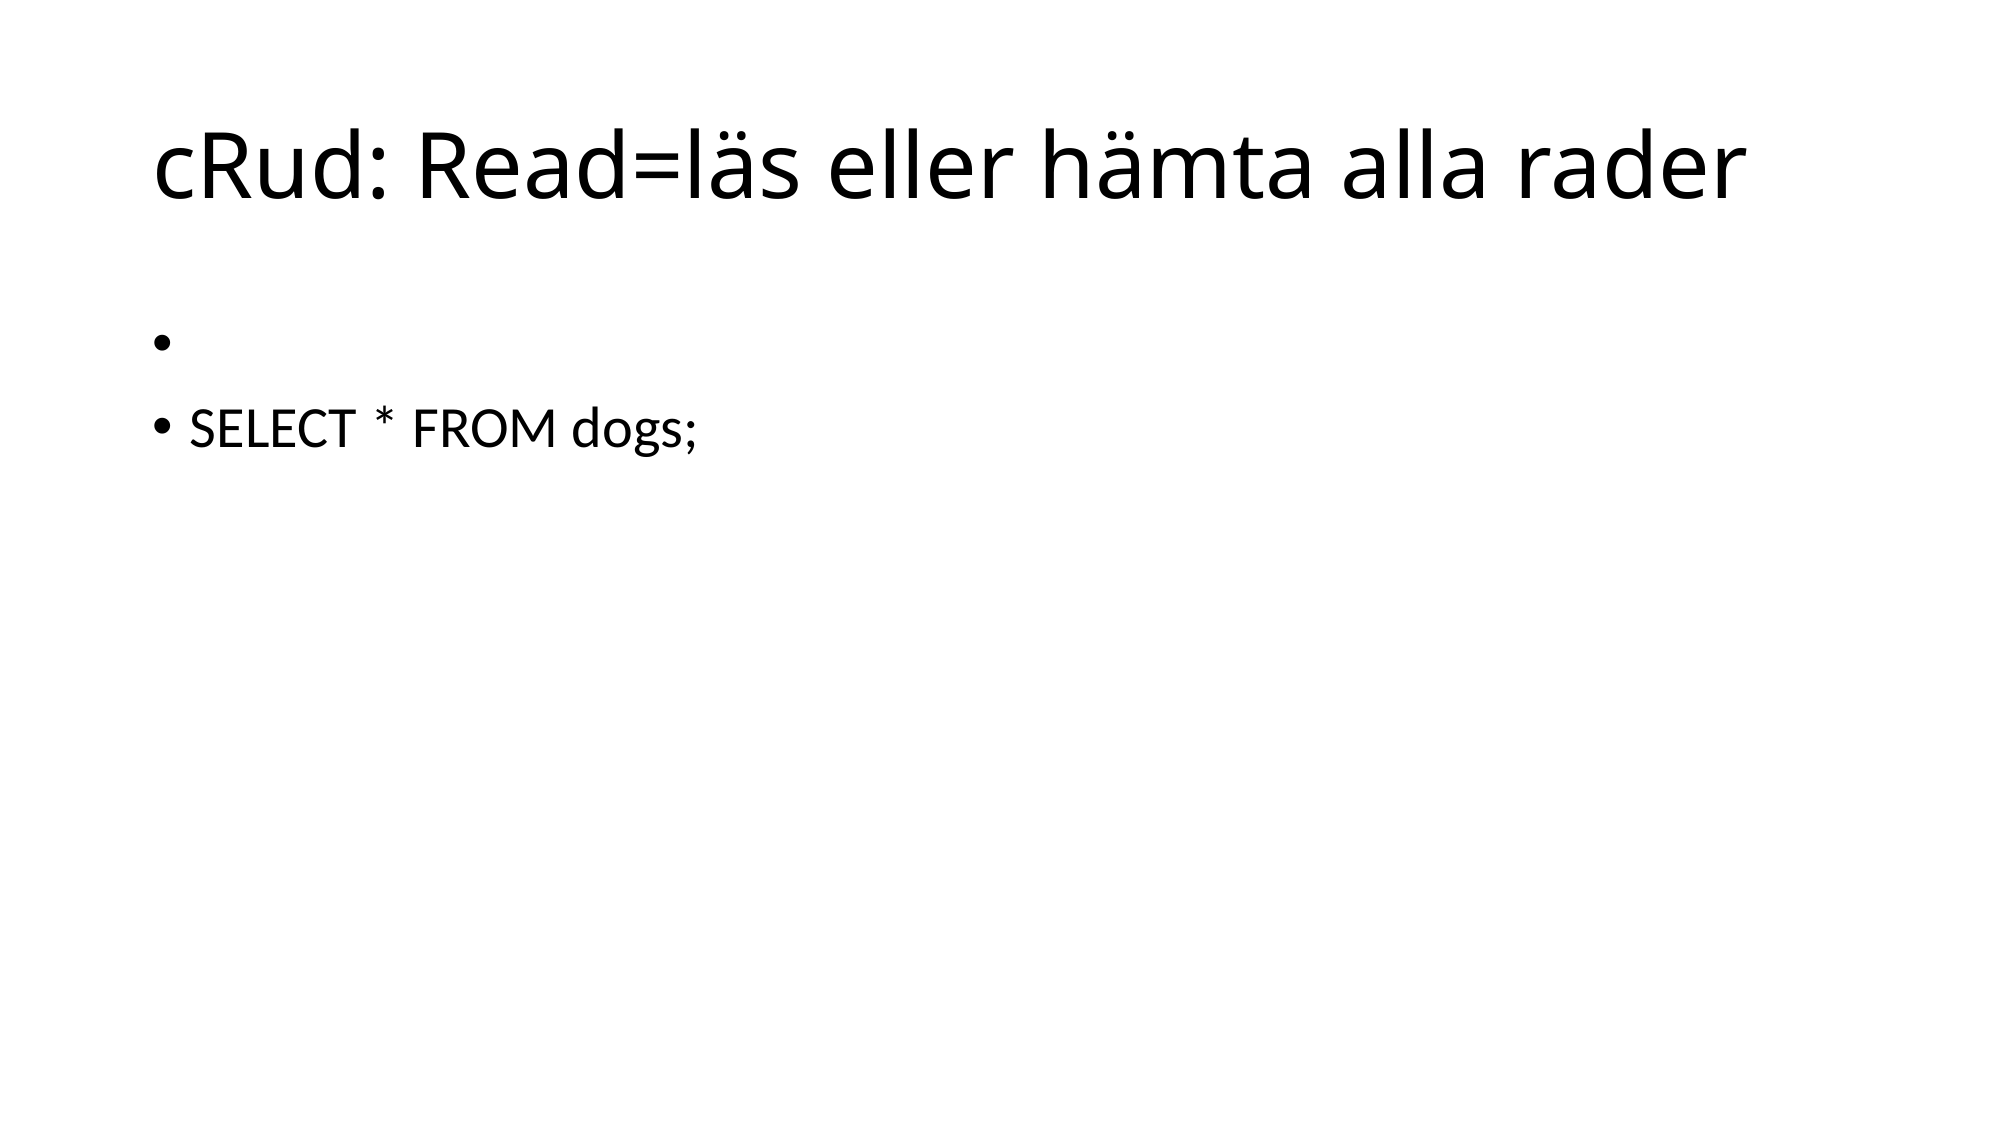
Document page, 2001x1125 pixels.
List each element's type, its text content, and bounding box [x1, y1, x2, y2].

list SELECT * FROM dogs; [137, 299, 1863, 1014]
title cRud: Read=läs eller hämta alla rader [137, 59, 1863, 278]
